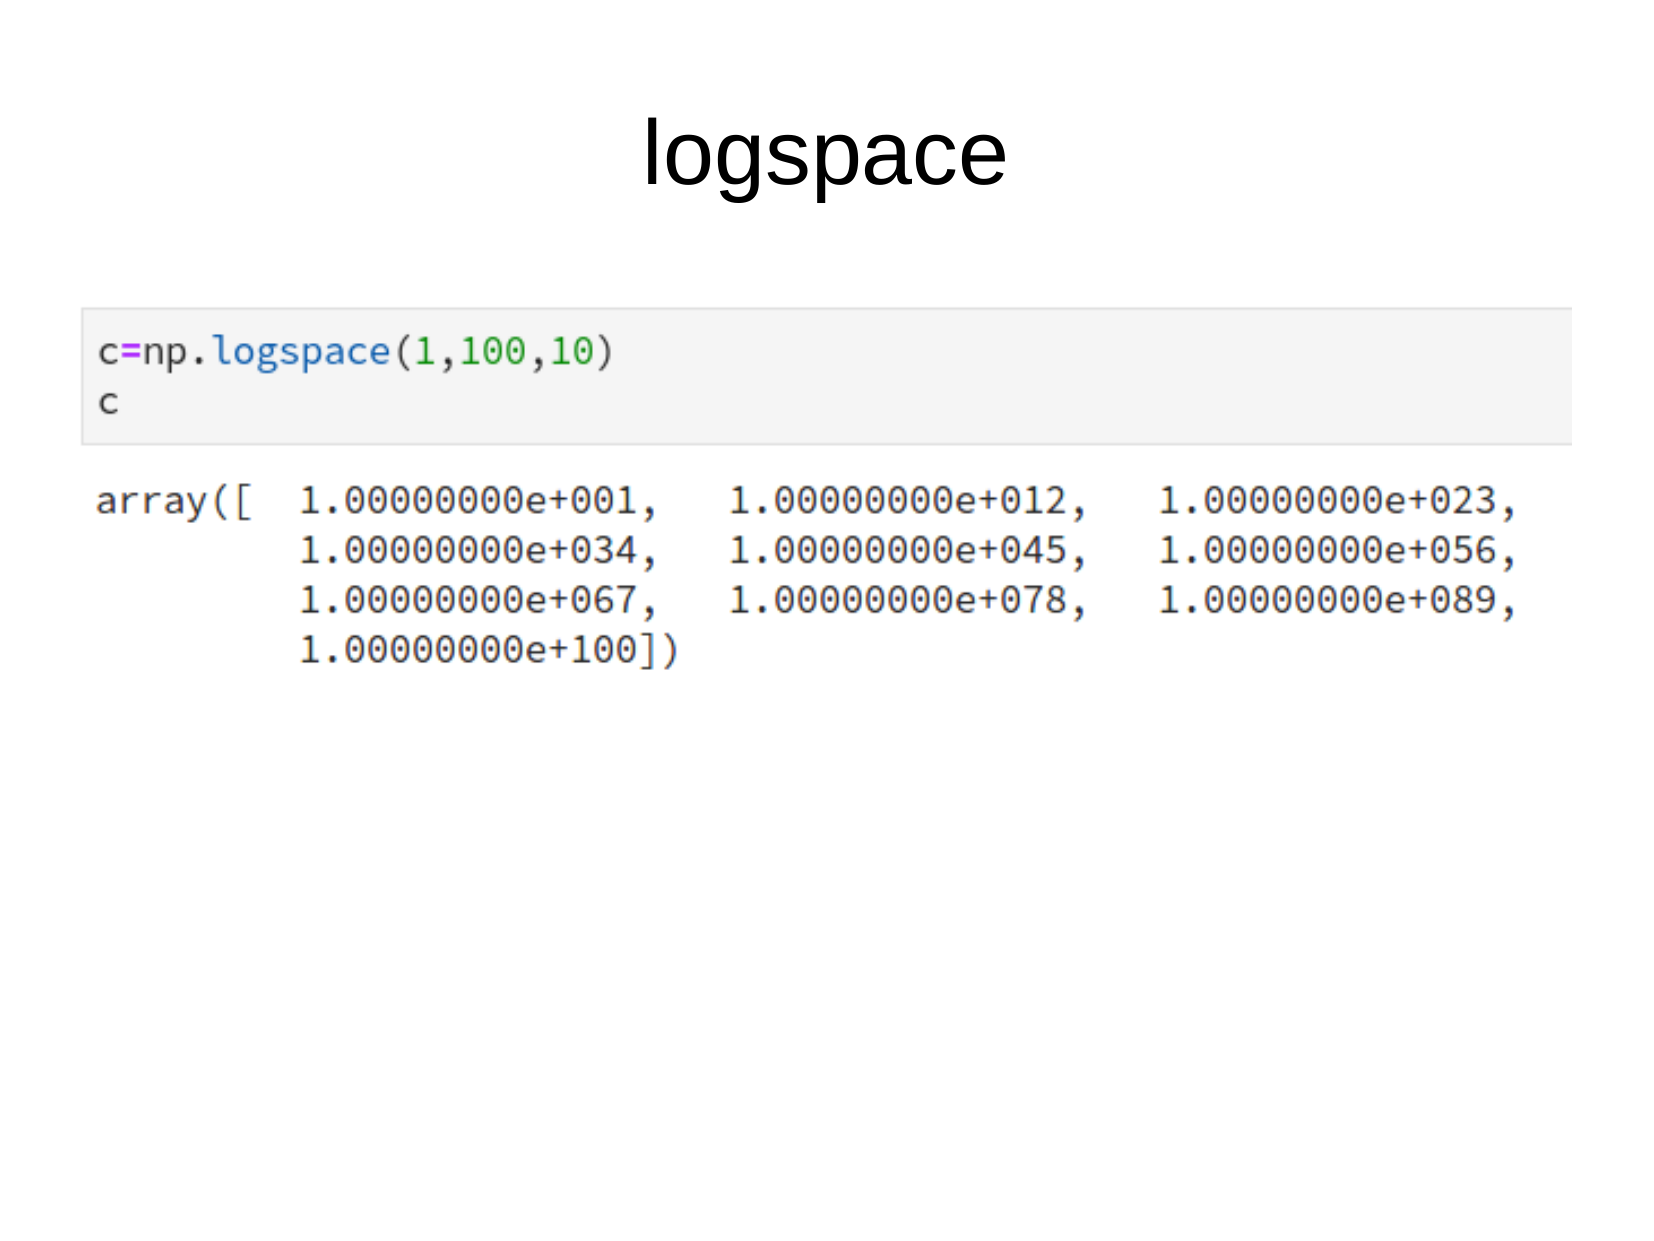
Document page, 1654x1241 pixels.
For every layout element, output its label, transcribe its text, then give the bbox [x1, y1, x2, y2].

picture [75, 290, 1572, 697]
title logspace [82, 49, 1571, 257]
